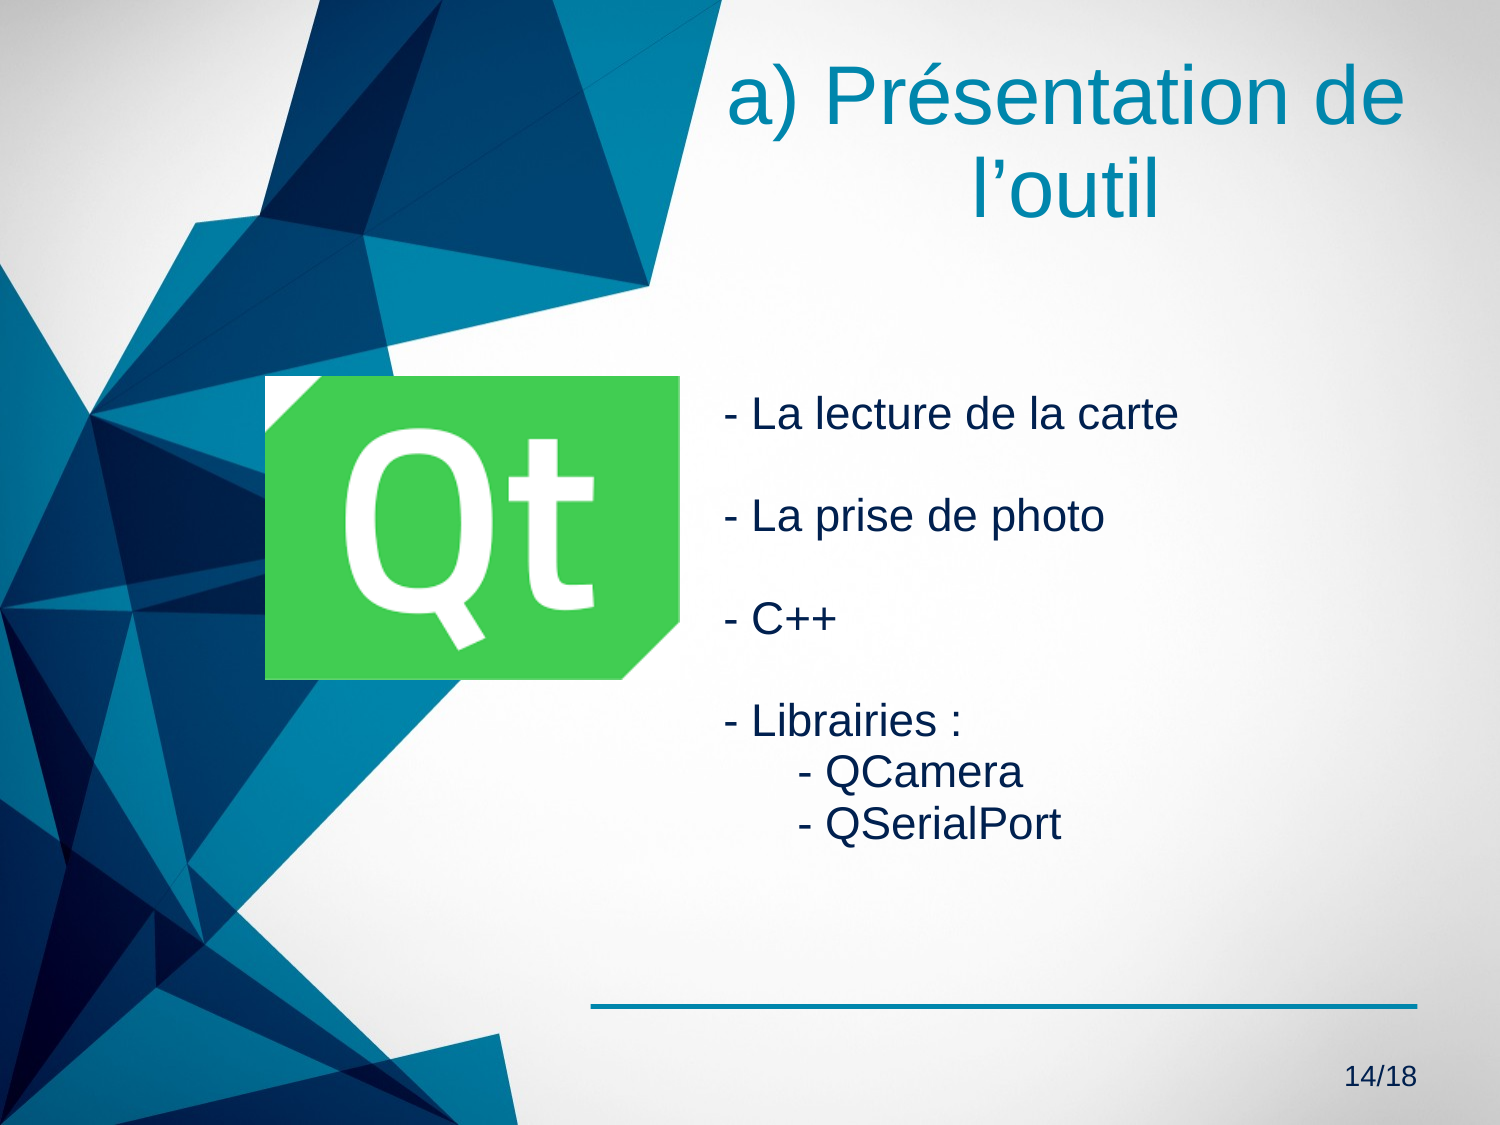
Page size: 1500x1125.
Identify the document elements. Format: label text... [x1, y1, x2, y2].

text_box - La lecture de la carte - La prise de photo - C++ - Librairies : - QCamera - QSerialPort [708, 380, 1388, 857]
picture [0, 0, 1500, 1125]
title a) Présentation de l’outil [708, 48, 1425, 237]
